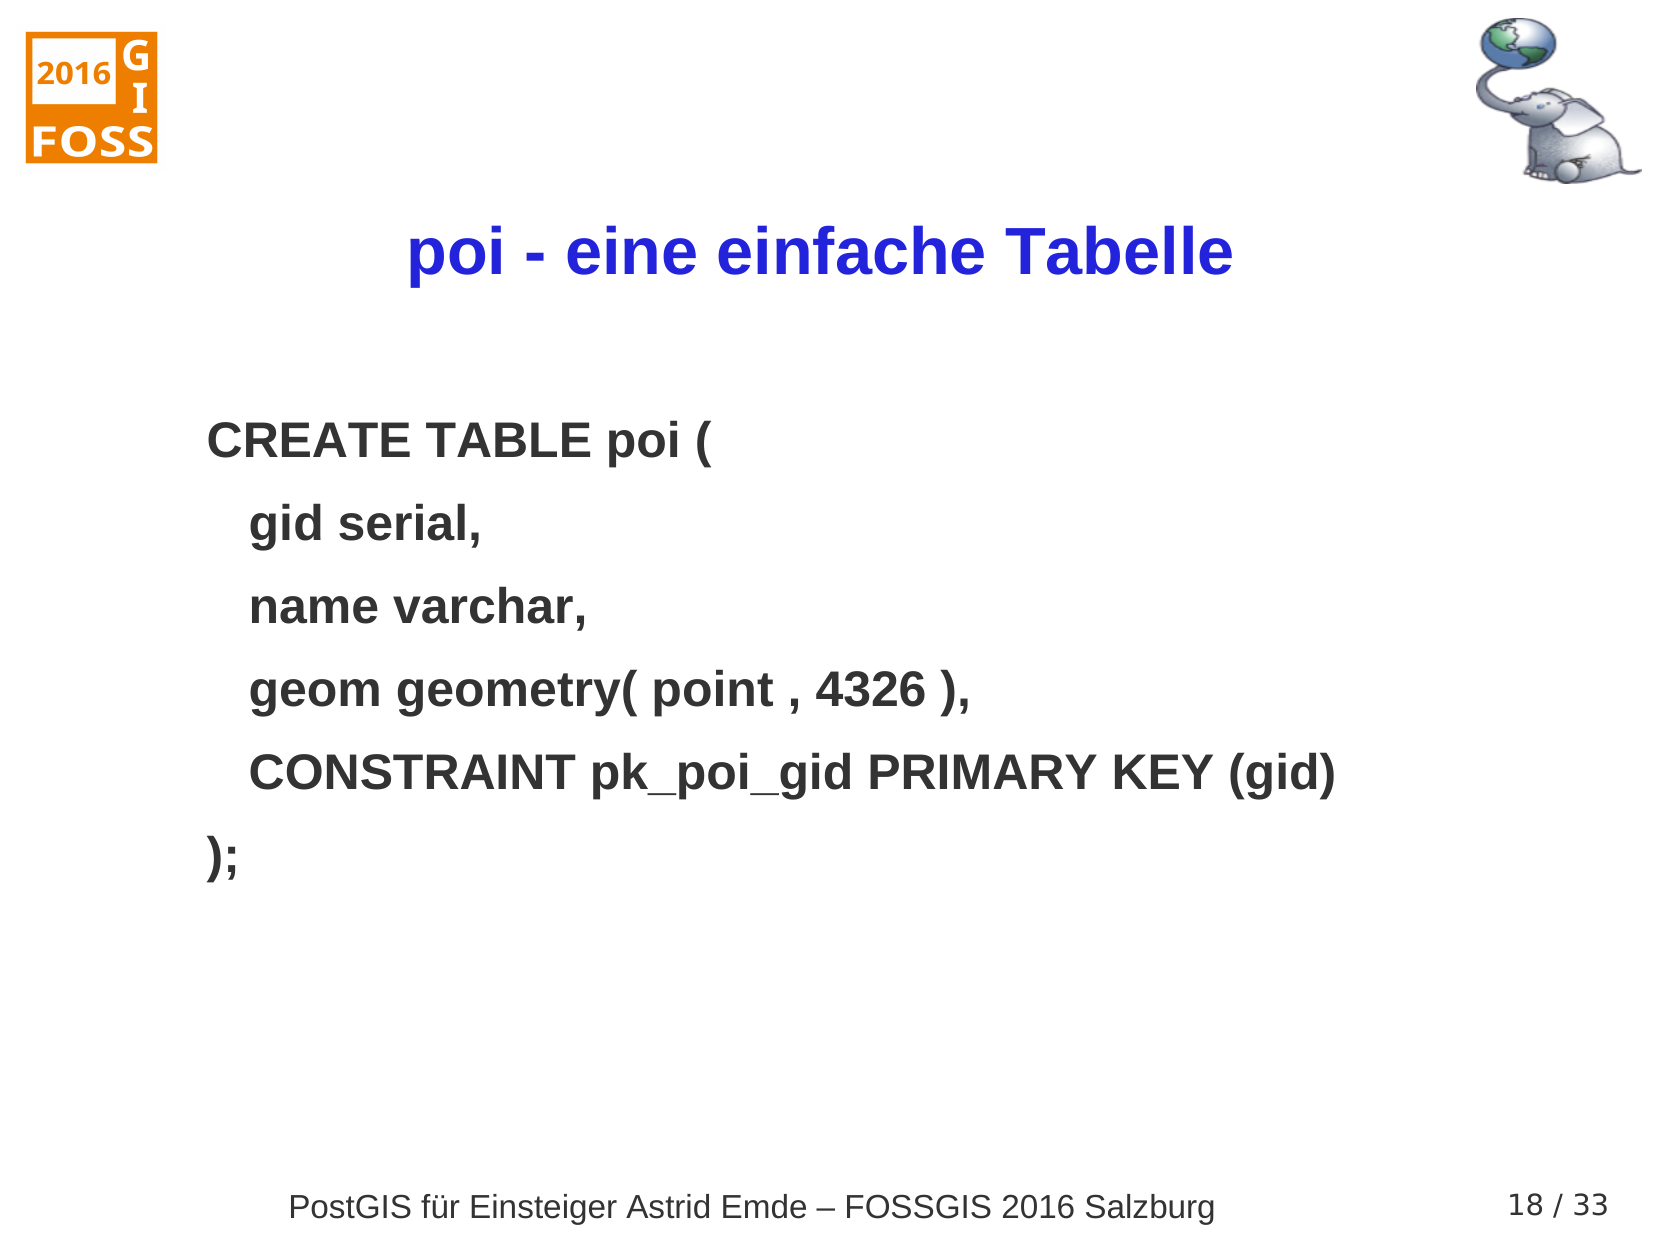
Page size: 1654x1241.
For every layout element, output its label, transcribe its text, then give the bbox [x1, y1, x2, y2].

picture [1476, 18, 1642, 184]
picture [17, 23, 166, 172]
title poi - eine einfache Tabelle [76, 177, 1565, 325]
list CREATE TABLE poi ( gid serial, name varchar, geom geometry( point , 4326 ), CONSTRAINT pk_poi_gid PRIMARY KEY (gid) ); [206, 324, 1565, 1144]
